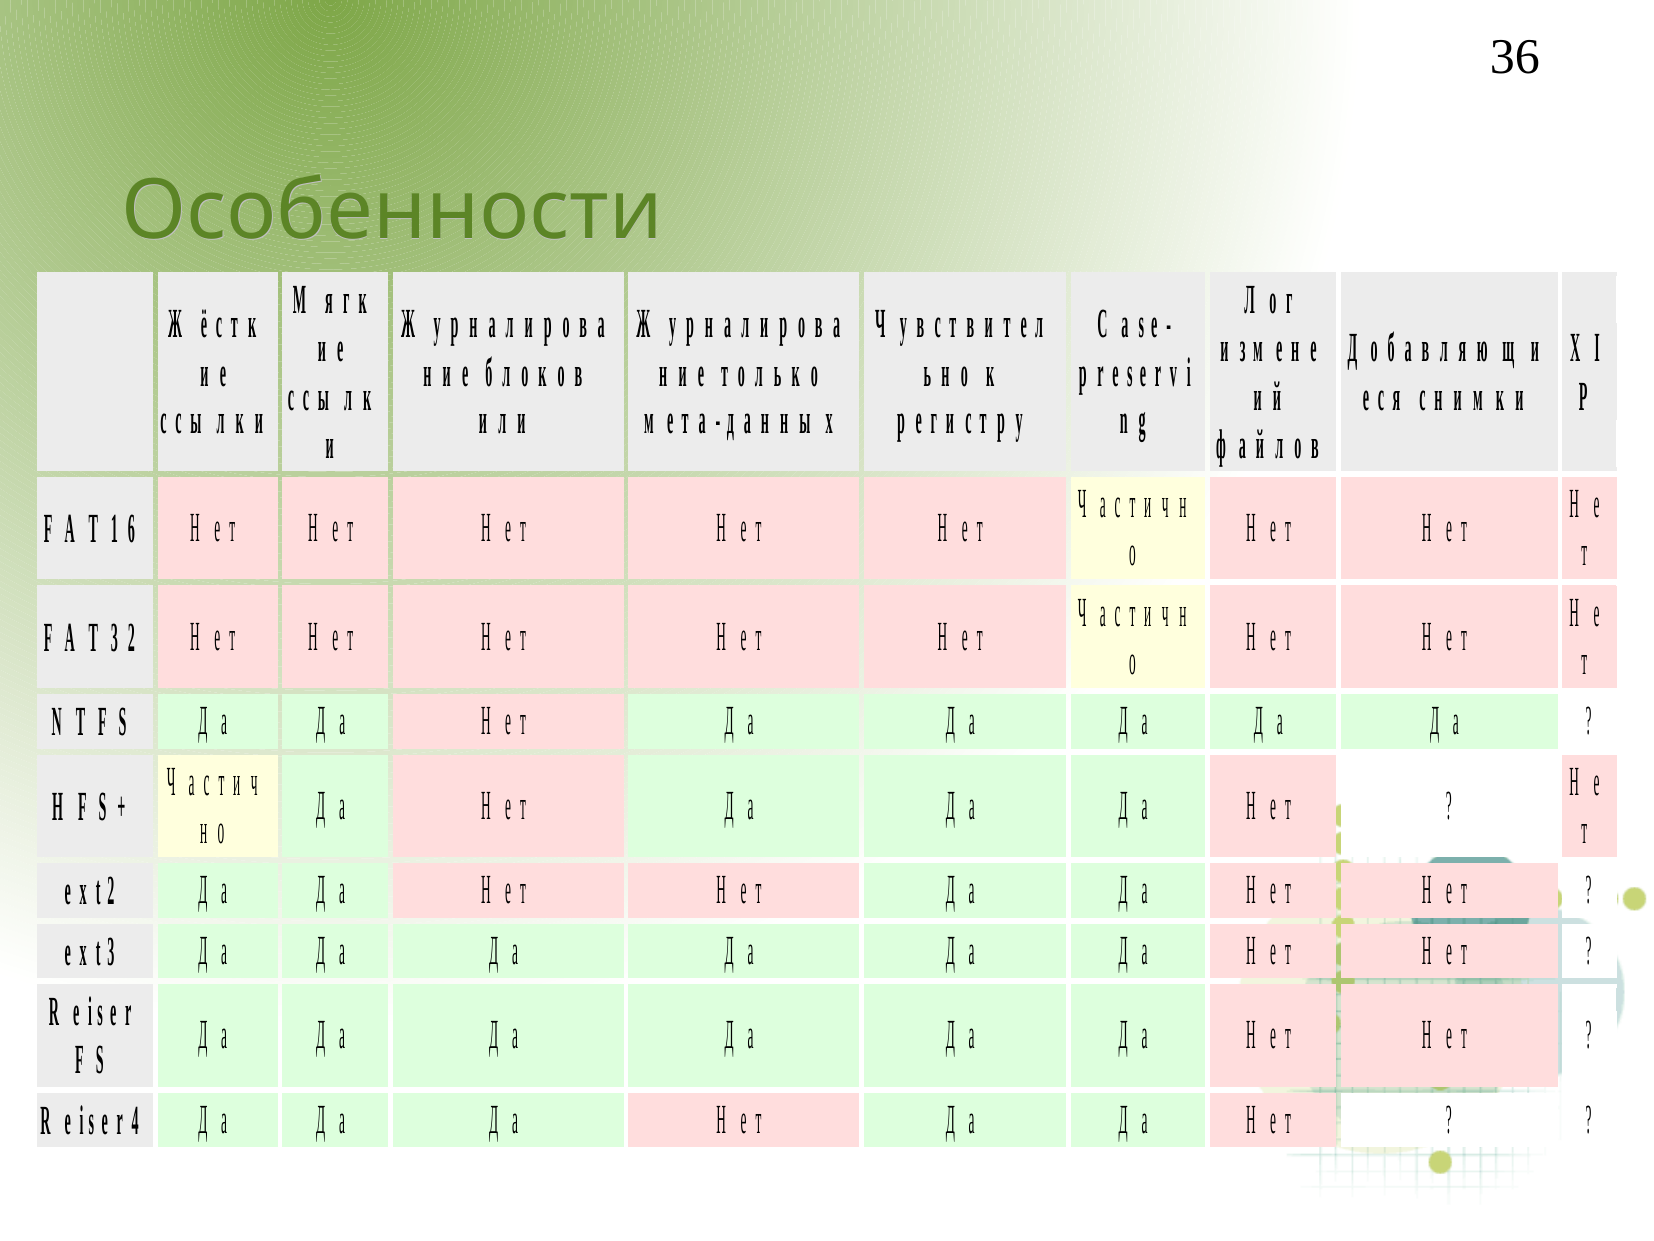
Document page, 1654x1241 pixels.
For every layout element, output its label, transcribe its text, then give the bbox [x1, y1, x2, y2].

picture [29, 265, 1654, 1211]
title Особенности [121, 102, 1534, 265]
text_box <номер> [1500, 29, 1654, 89]
